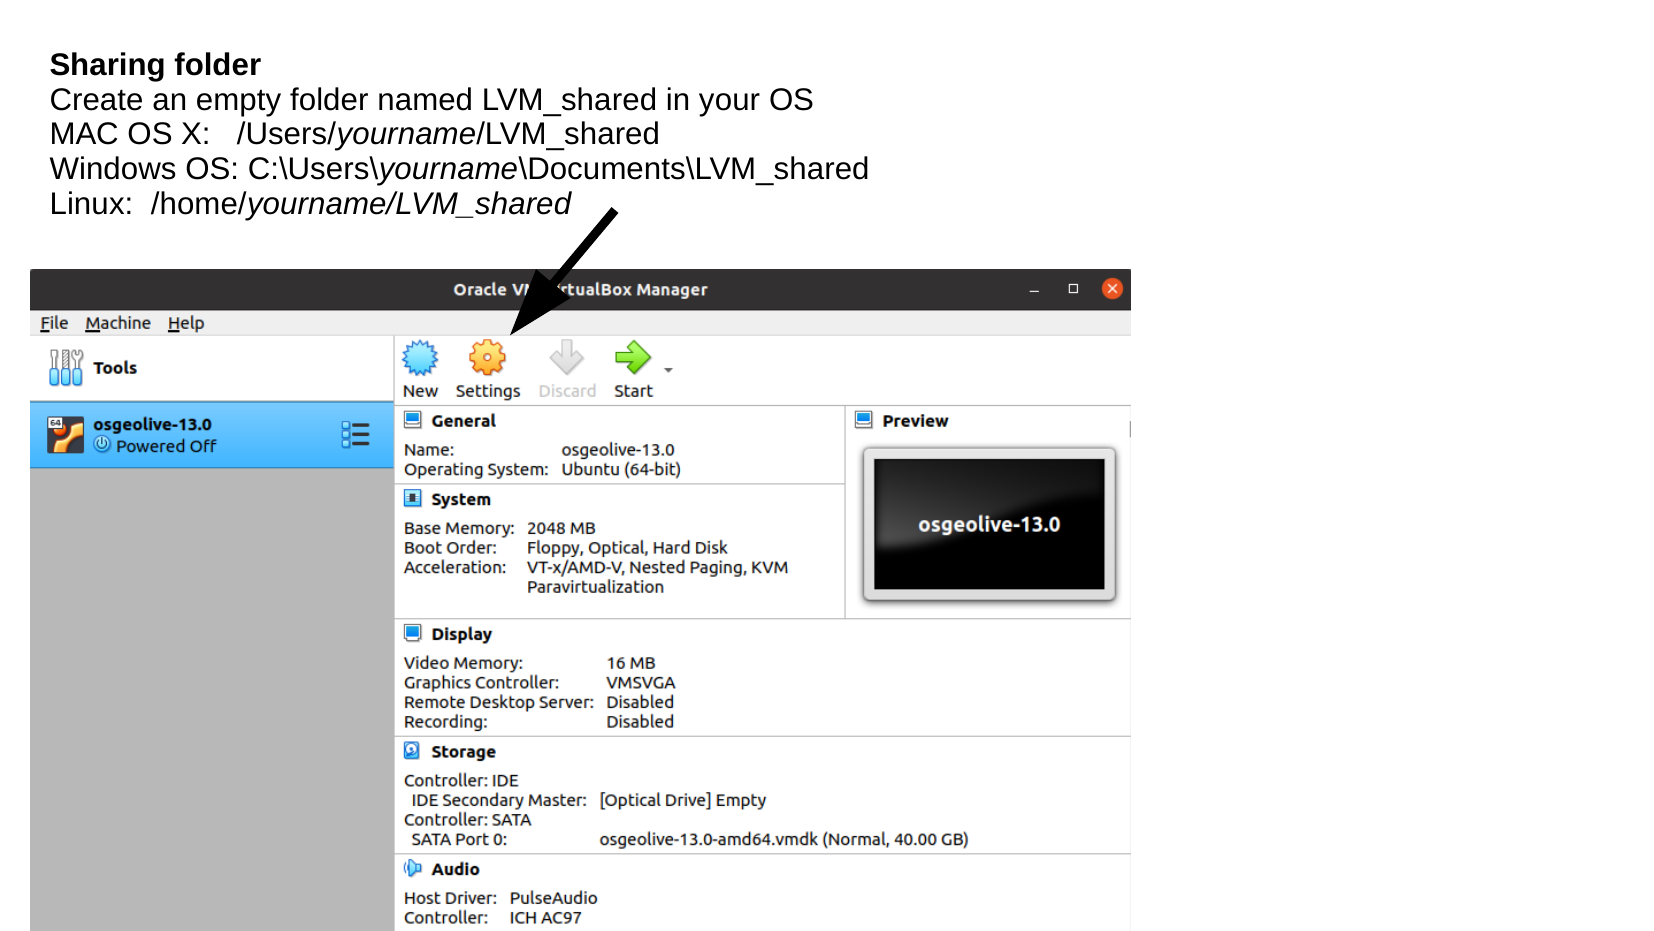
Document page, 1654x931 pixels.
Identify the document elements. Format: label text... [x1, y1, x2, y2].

text_box Sharing folder Create an empty folder named LVM_shared in your OS MAC OS X: /Users/yourname/LVM_shared Windows OS: C:\Users\yourname\Documents\LVM_shared Linux: /home/yourname/LVM_shared [34, 39, 1130, 229]
picture [30, 269, 1131, 931]
picture [537, 269, 558, 280]
